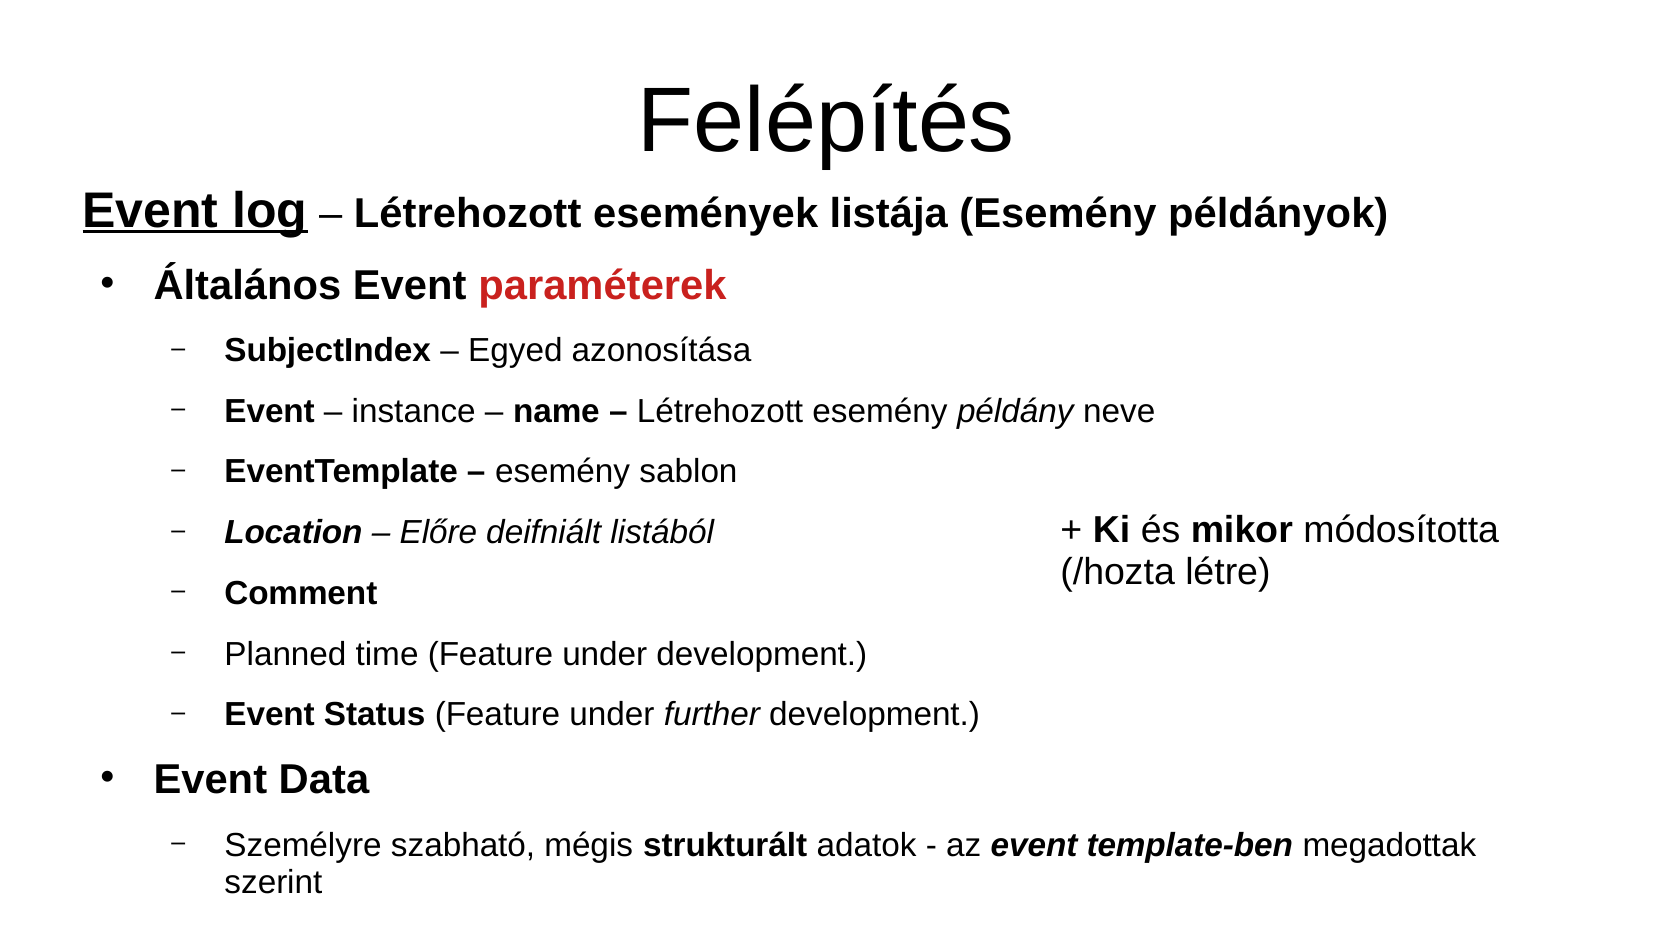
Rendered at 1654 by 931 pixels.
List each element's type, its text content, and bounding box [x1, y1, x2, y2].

list Event log – Létrehozott események listája (Esemény példányok) Általános Event paraméterek SubjectIndex – Egyed azonosítása Event – instance – name – Létrehozott esemény példány neve EventTemplate – esemény sablon Location – Előre deifniált listából Comment Planned time (Feature under development.) Event Status (Feature under further development.) Event Data Személyre szabható, mégis strukturált adatok - az event template-ben megadottak szerint [82, 193, 1571, 901]
text_box + Ki és mikor módosította (/hozta létre) [1045, 501, 1571, 601]
title Felépítés [82, 37, 1571, 193]
